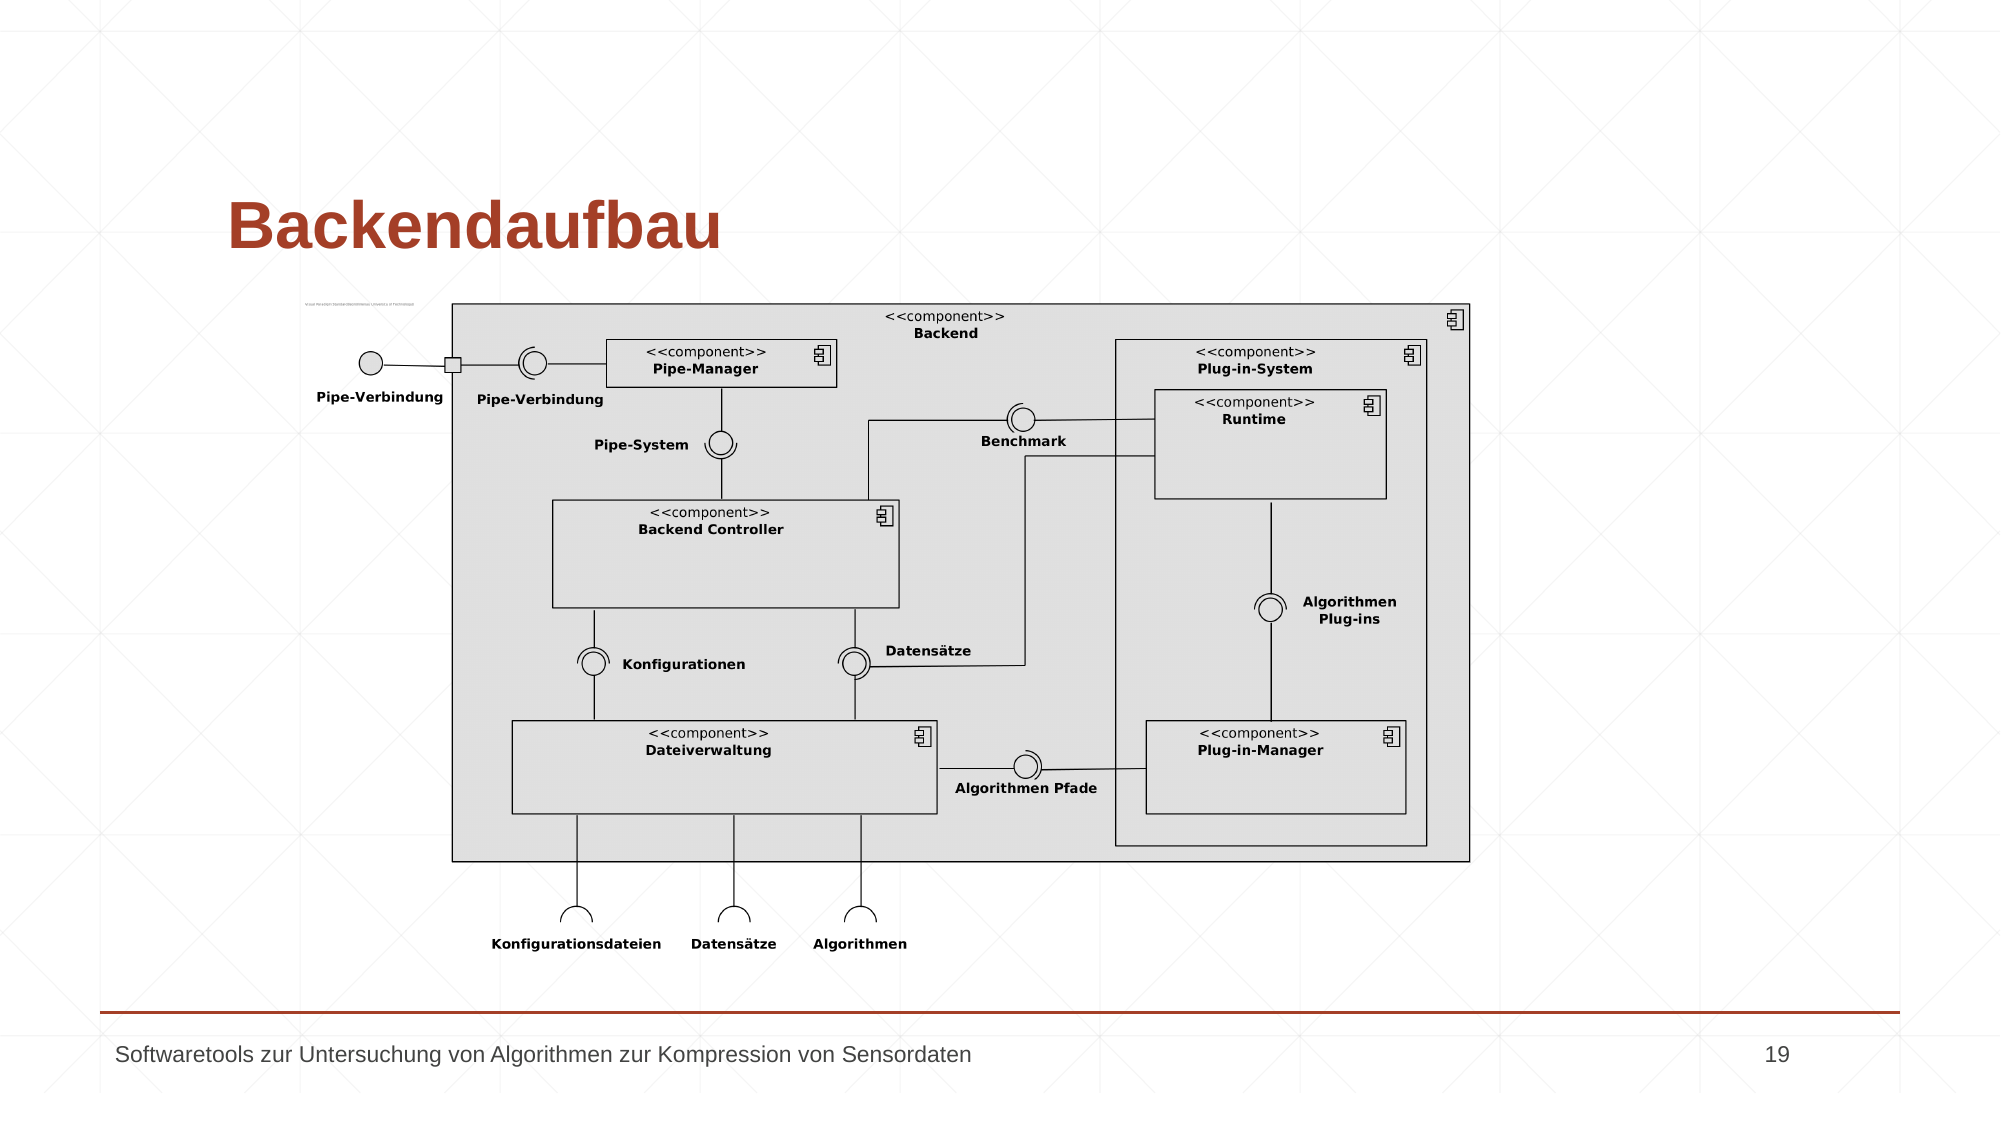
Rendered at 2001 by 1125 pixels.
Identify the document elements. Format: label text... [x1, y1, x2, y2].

text_box [1749, 1031, 1901, 1069]
title Backendaufbau [212, 82, 1788, 271]
text_box Softwaretools zur Untersuchung von Algorithmen zur Kompression von Sensordaten [99, 1031, 1106, 1069]
picture [305, 301, 1474, 957]
